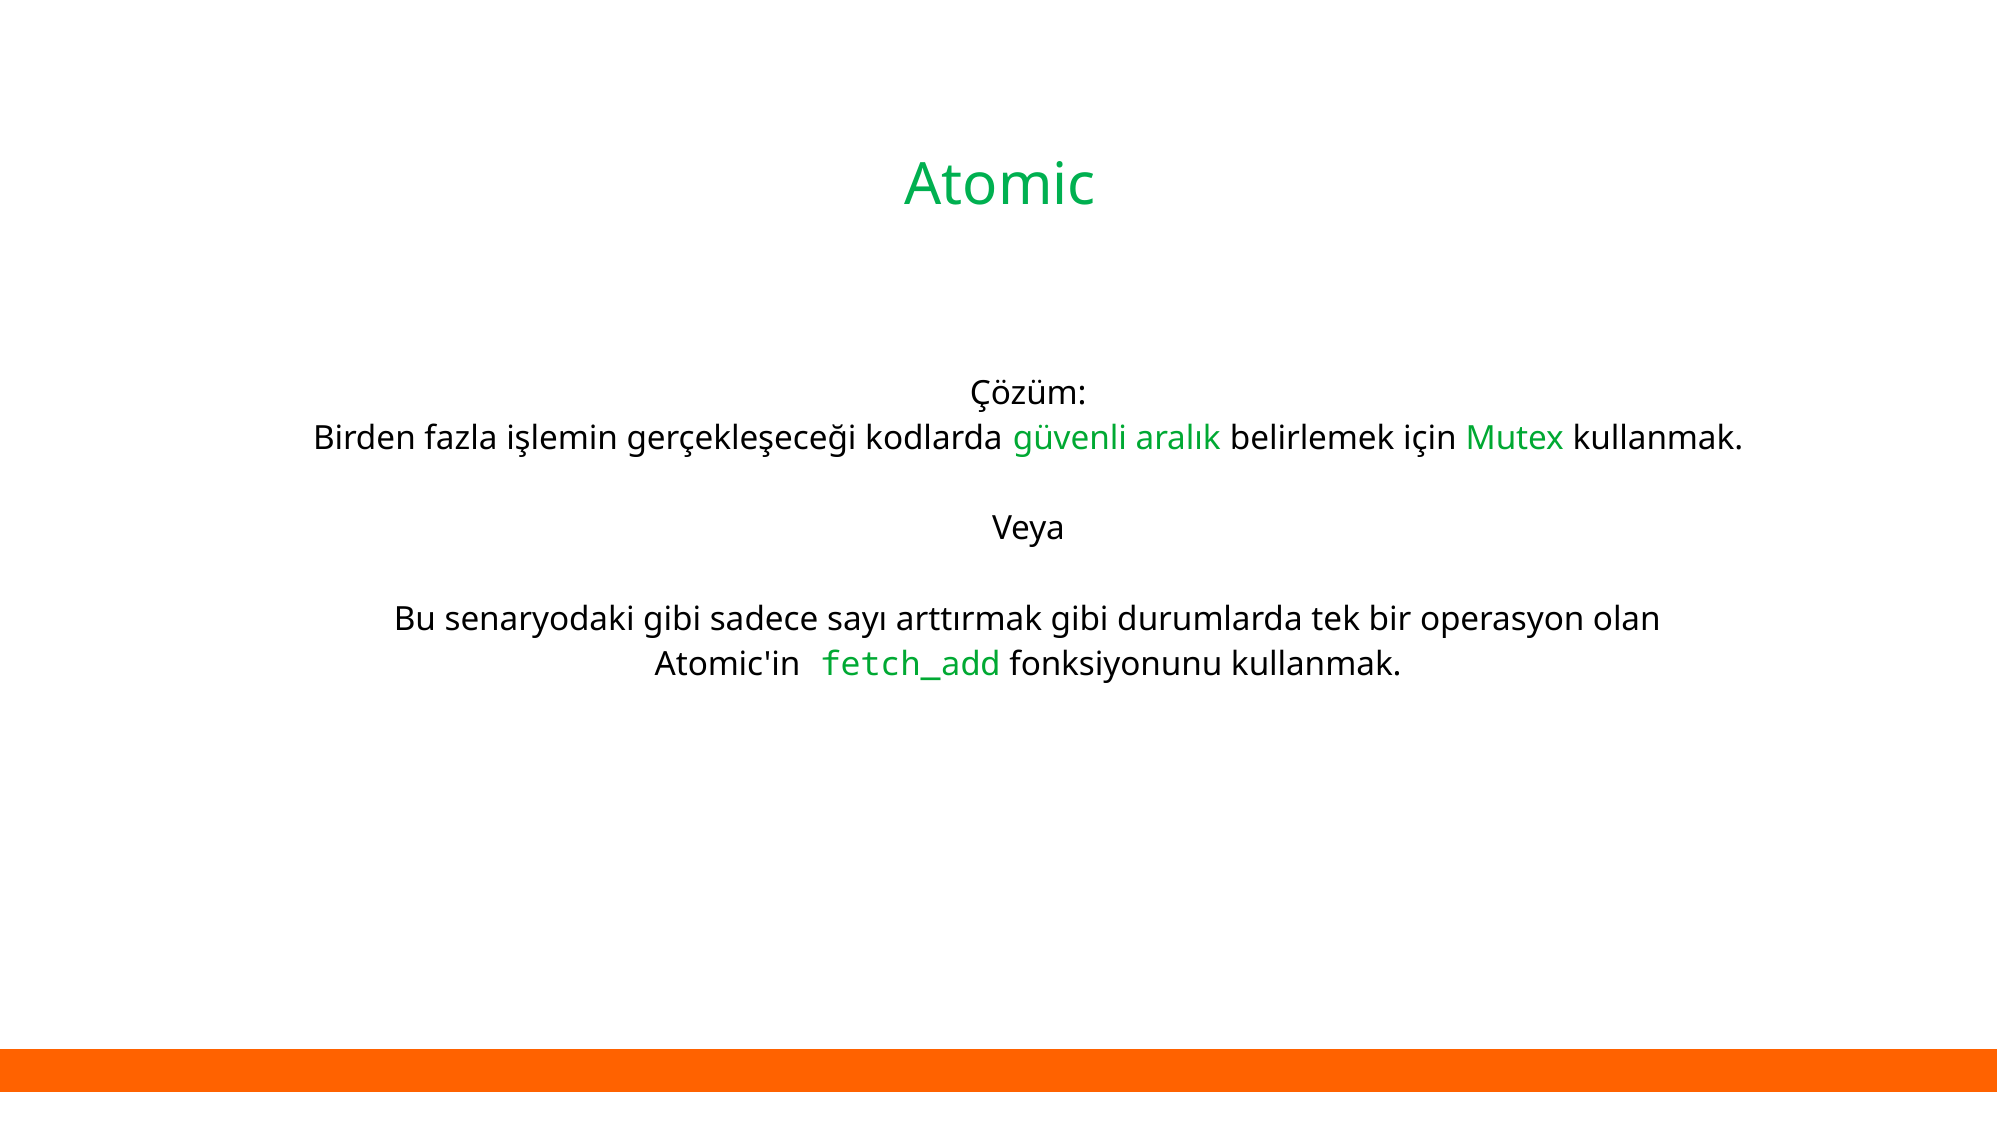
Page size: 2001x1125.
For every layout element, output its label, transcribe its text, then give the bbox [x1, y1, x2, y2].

list Atomic [420, 146, 1580, 237]
text_box [0, 1049, 1997, 1092]
text_box Çözüm: Birden fazla işlemin gerçekleşeceği kodlarda güvenli aralık belirlemek için Mutex kullanmak. Veya Bu senaryodaki gibi sadece sayı arttırmak gibi durumlarda tek bir operasyon olan Atomic'in fetch_add fonksiyonunu kullanmak. [298, 361, 1702, 637]
